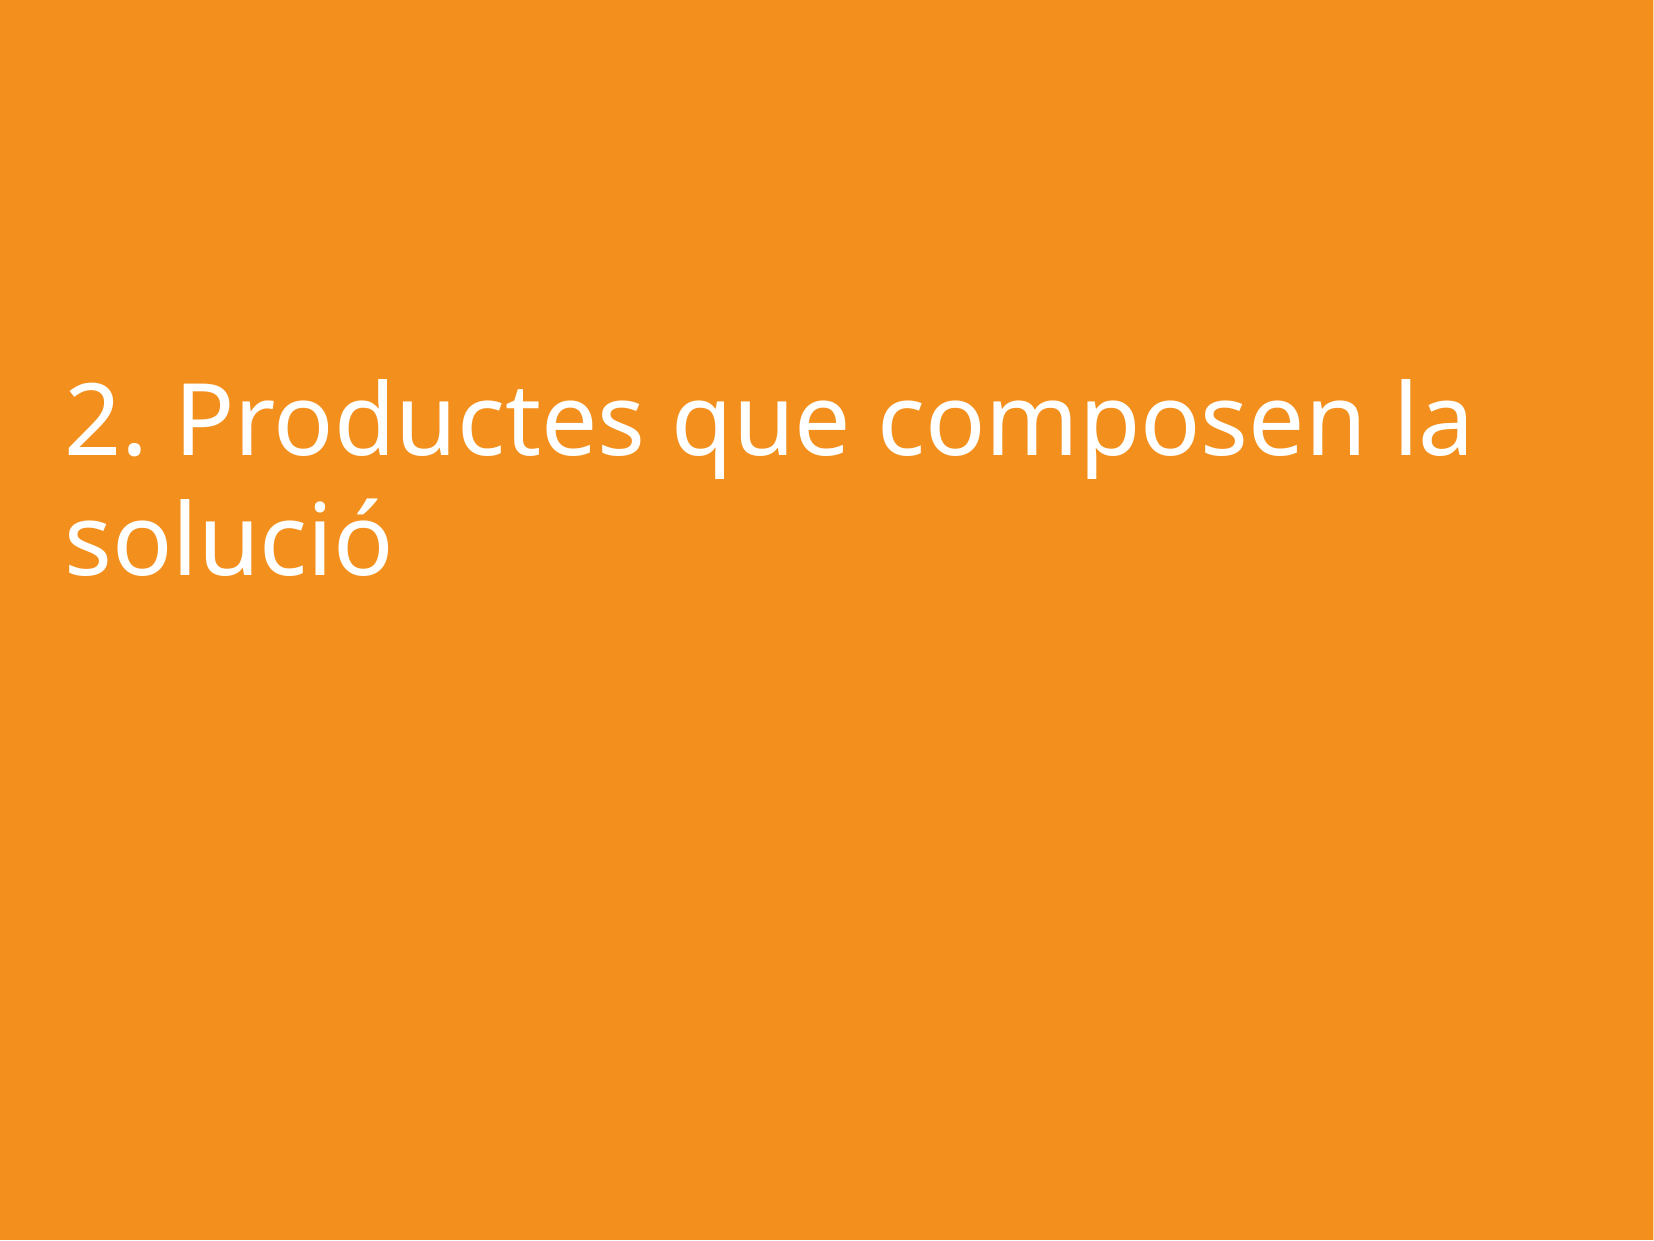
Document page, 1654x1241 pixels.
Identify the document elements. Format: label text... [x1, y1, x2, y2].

title 2. Productes que composen la solució [64, 355, 1561, 596]
